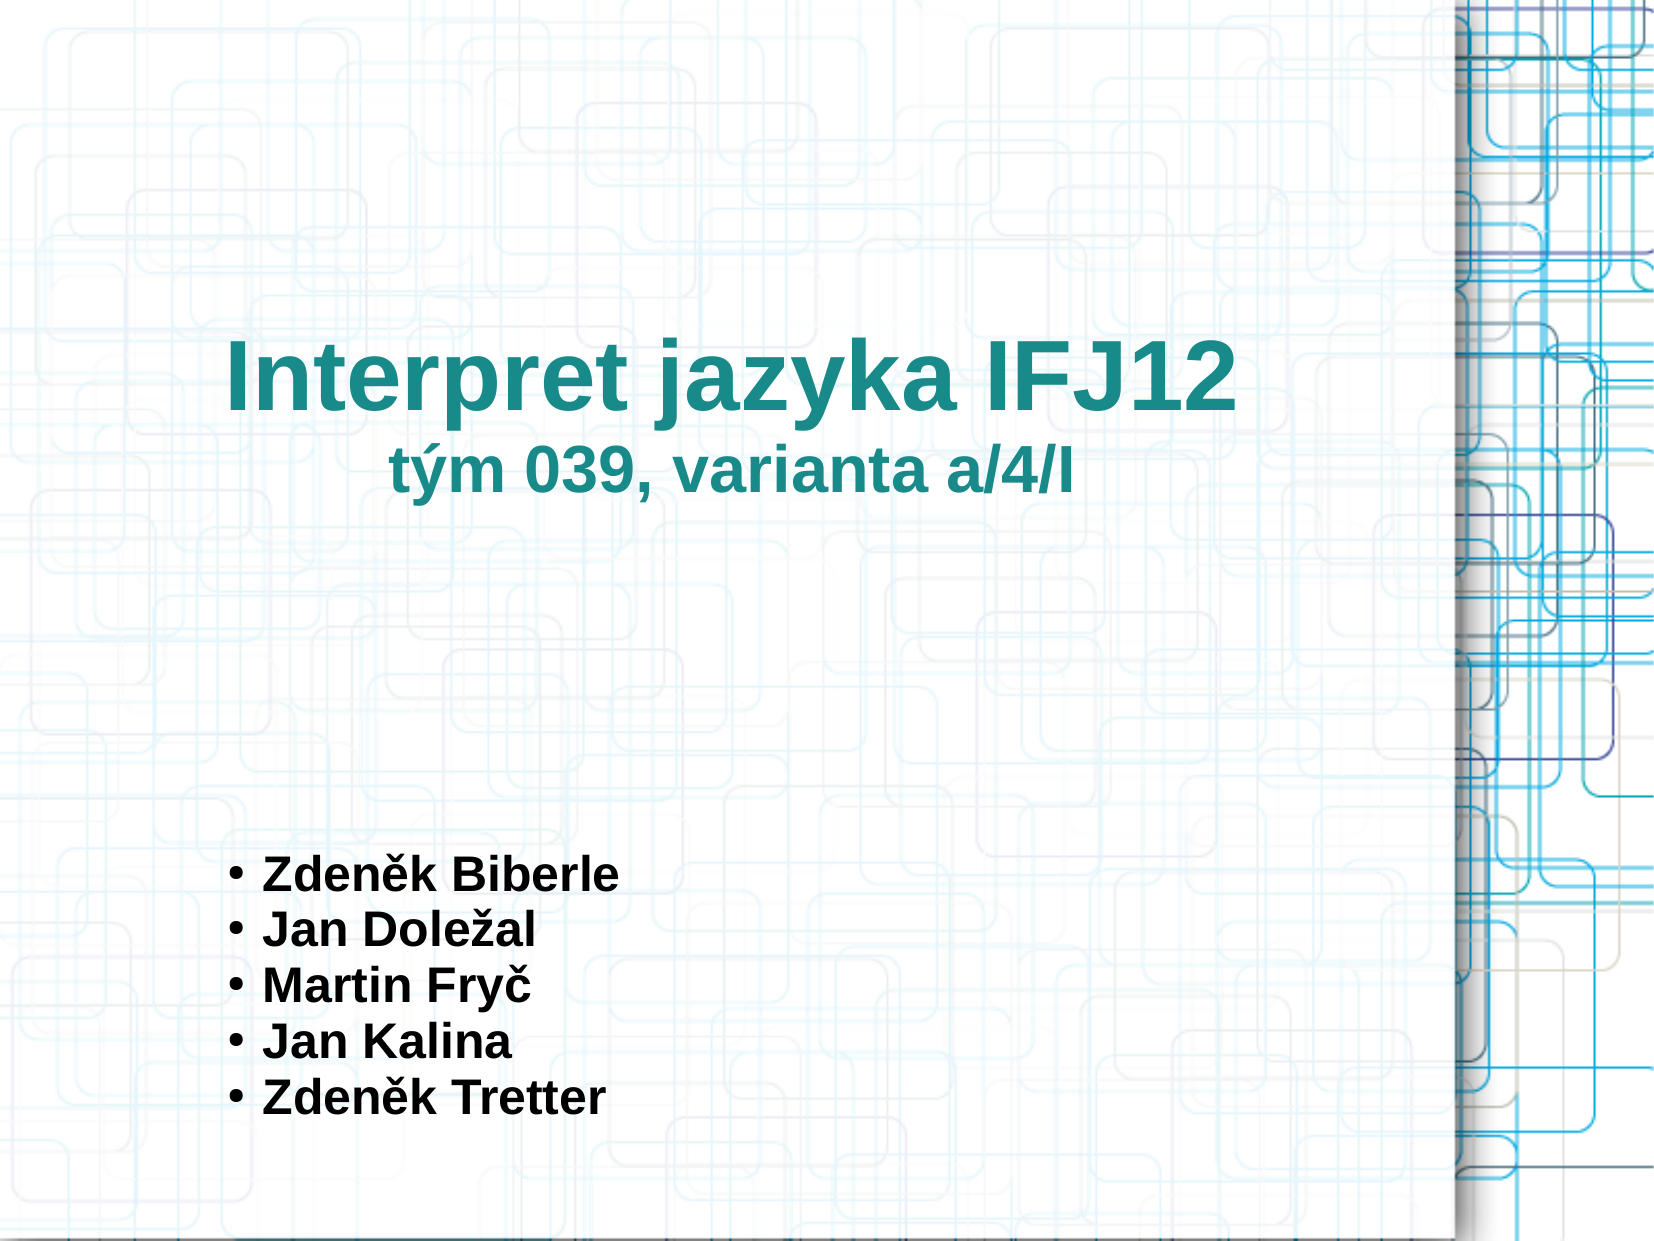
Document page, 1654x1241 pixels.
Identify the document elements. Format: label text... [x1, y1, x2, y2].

title Interpret jazyka IFJ12 tým 039, varianta a/4/I [35, 309, 1430, 517]
text_box Zdeněk Biberle Jan Doležal Martin Fryč Jan Kalina Zdeněk Tretter [212, 838, 636, 1133]
picture [0, 0, 1654, 1241]
